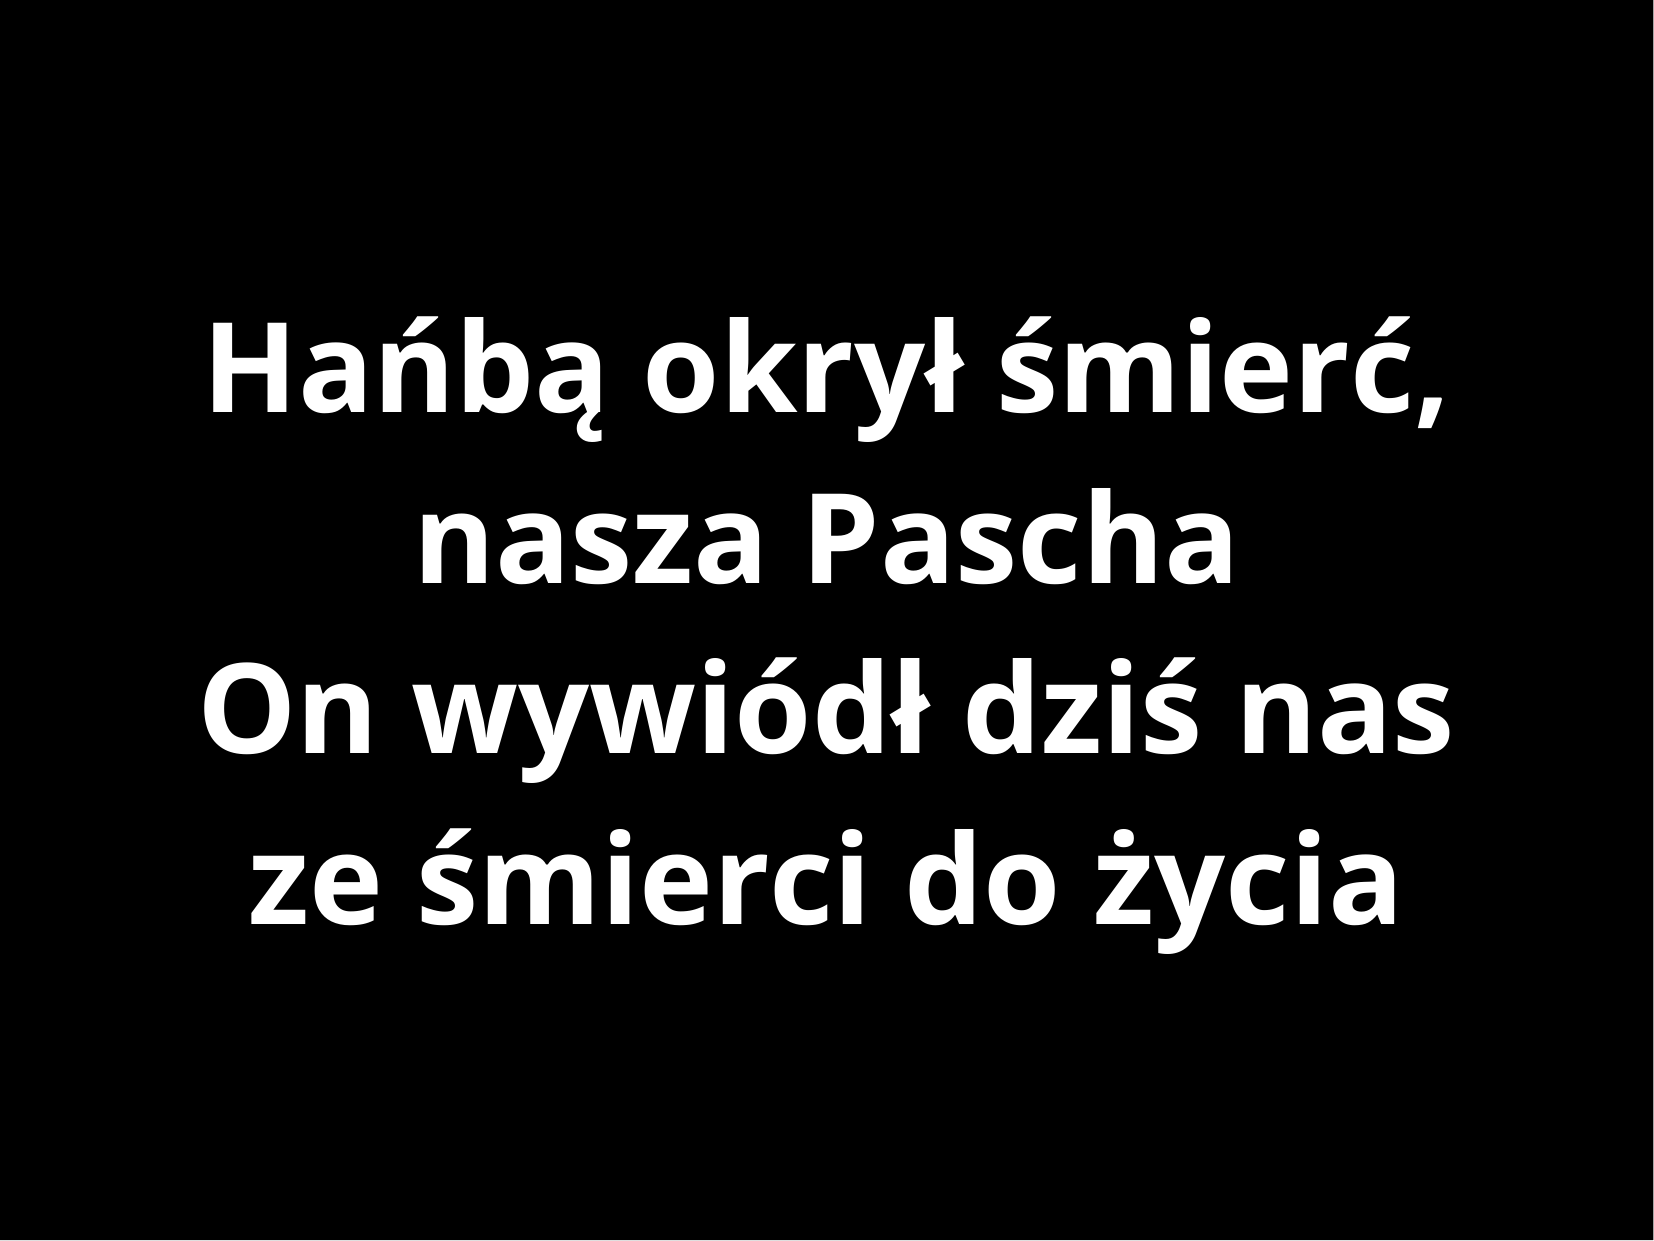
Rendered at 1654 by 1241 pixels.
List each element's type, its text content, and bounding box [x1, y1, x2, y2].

title Hańbą okrył śmierć, nasza Pascha On wywiódł dziś nas ze śmierci do życia [0, 0, 1654, 1241]
